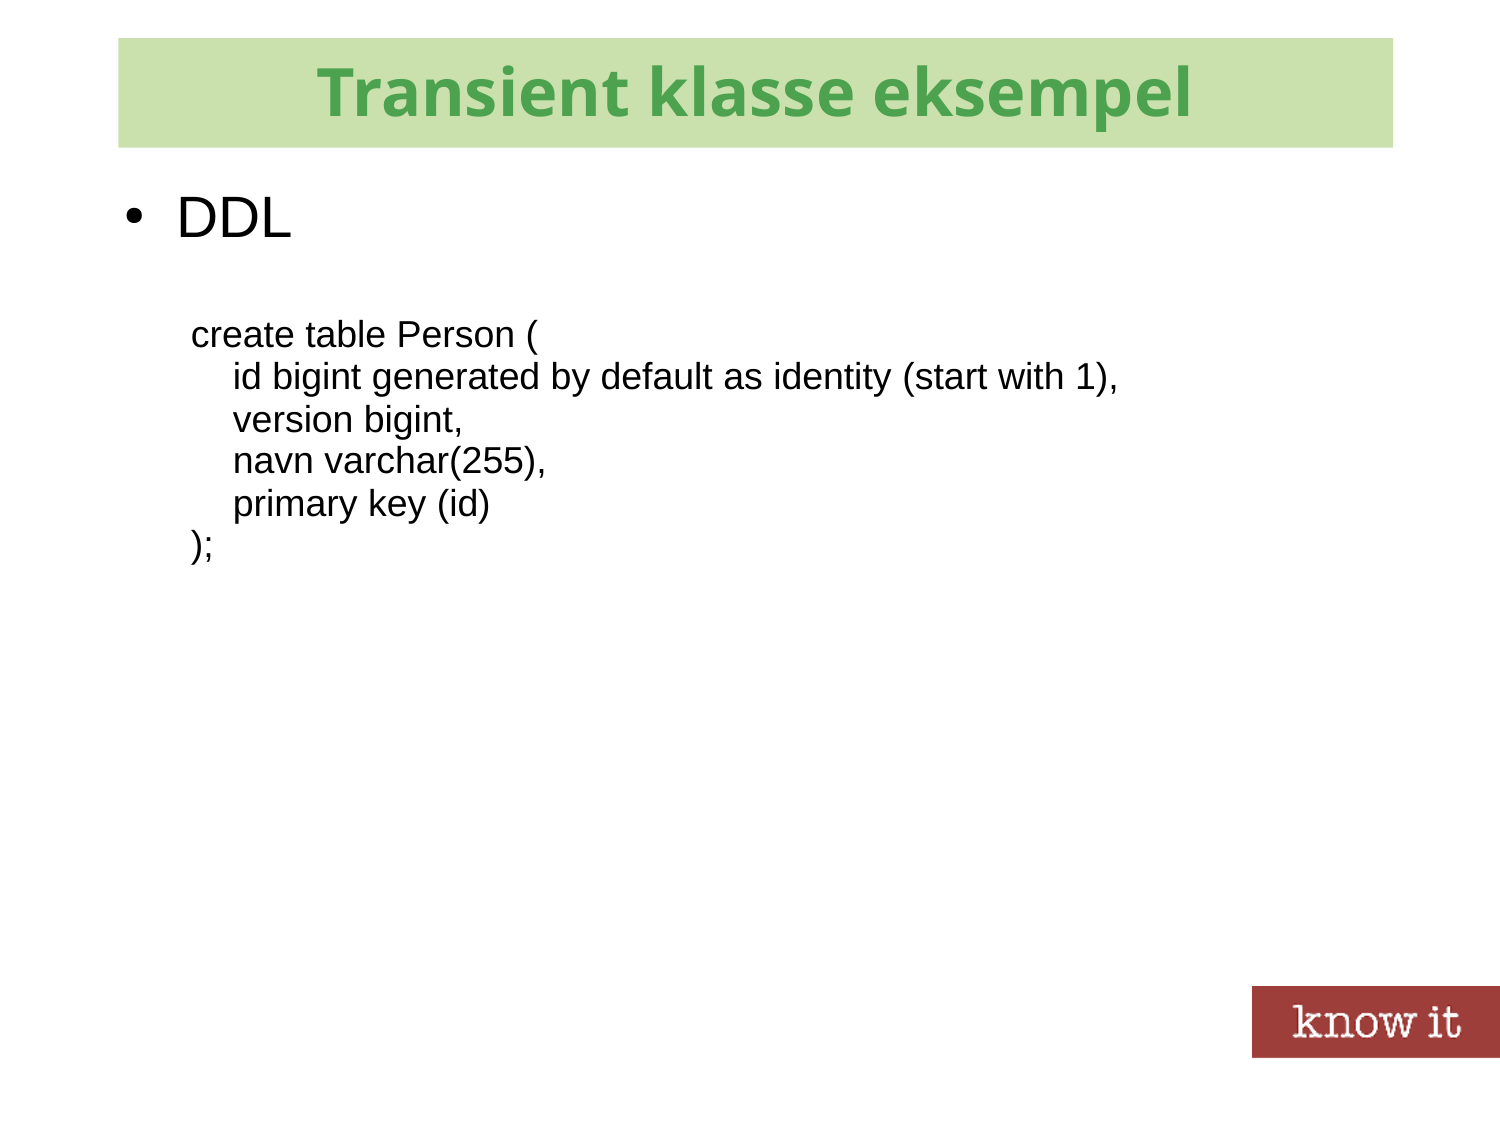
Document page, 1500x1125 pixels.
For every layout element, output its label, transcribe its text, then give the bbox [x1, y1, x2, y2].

text_box create table Person ( id bigint generated by default as identity (start with 1), version bigint, navn varchar(255), primary key (id) ); [134, 306, 1377, 574]
list DDL [105, 184, 1365, 250]
picture [1252, 986, 1500, 1058]
text_box Transient klasse eksempel [118, 38, 1394, 148]
